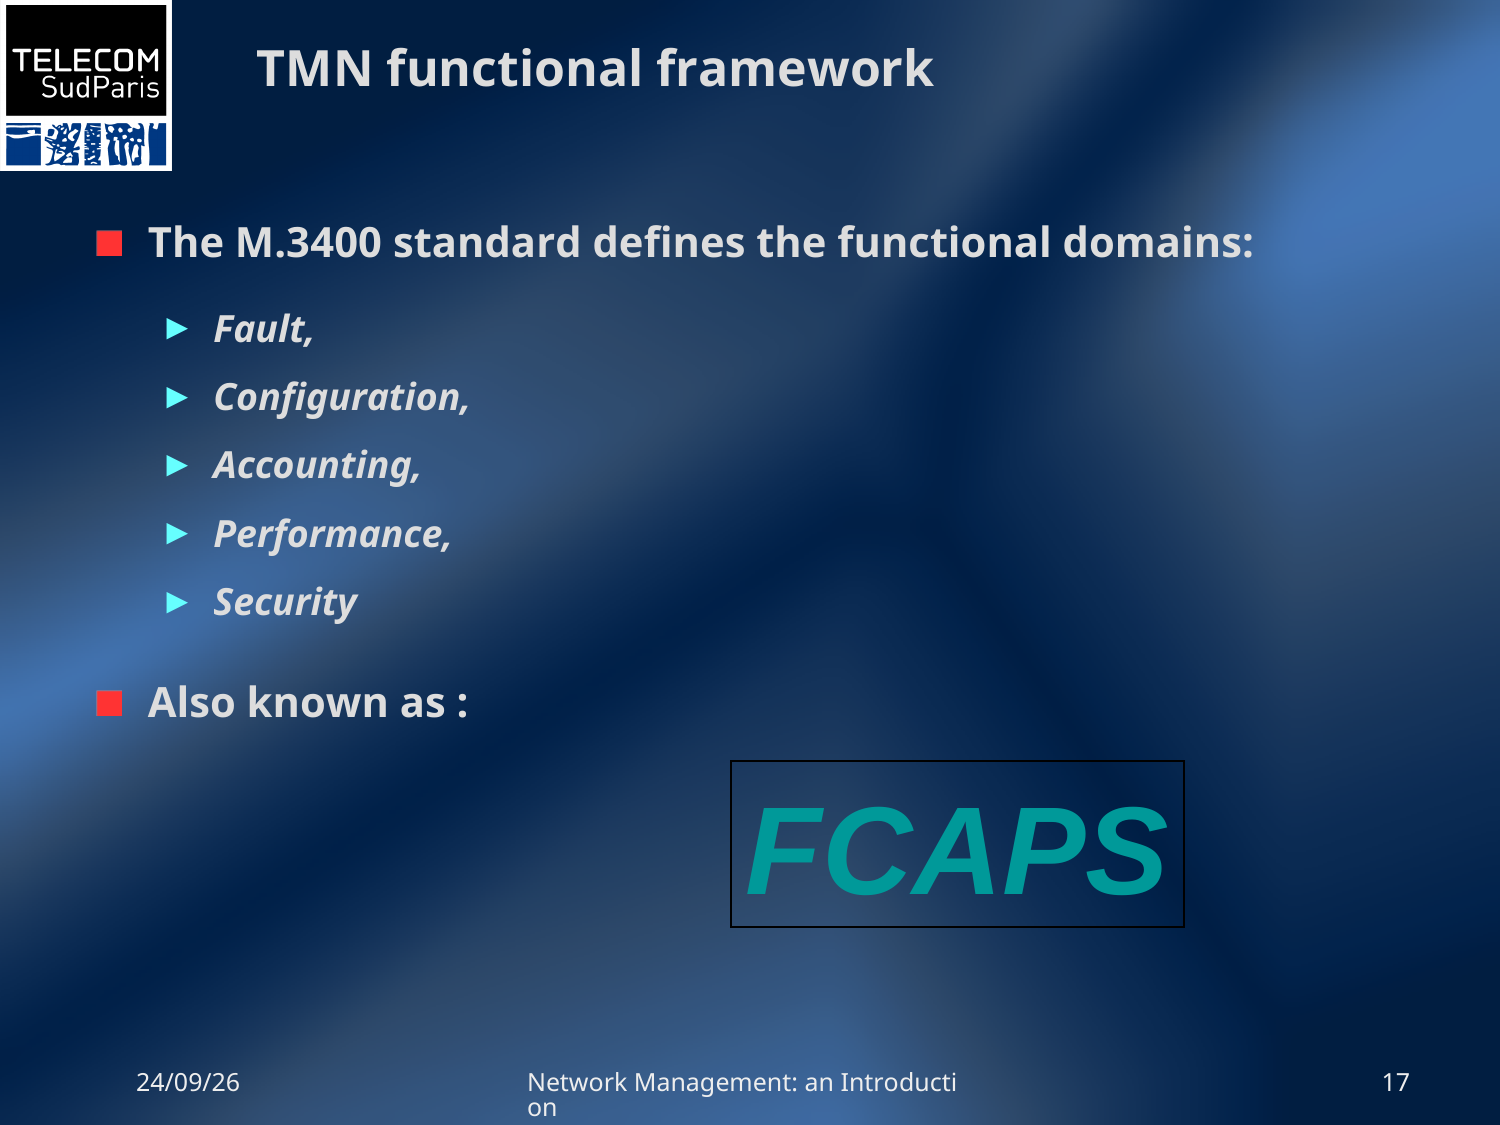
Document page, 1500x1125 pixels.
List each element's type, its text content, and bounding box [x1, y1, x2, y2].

title TMN functional framework [242, 7, 1436, 126]
text_box FCAPS [731, 761, 1184, 927]
picture [0, 0, 1500, 1125]
list The M.3400 standard defines the functional domains: Fault, Configuration, Accounting, Performance, Security Also known as : [76, 207, 1427, 977]
